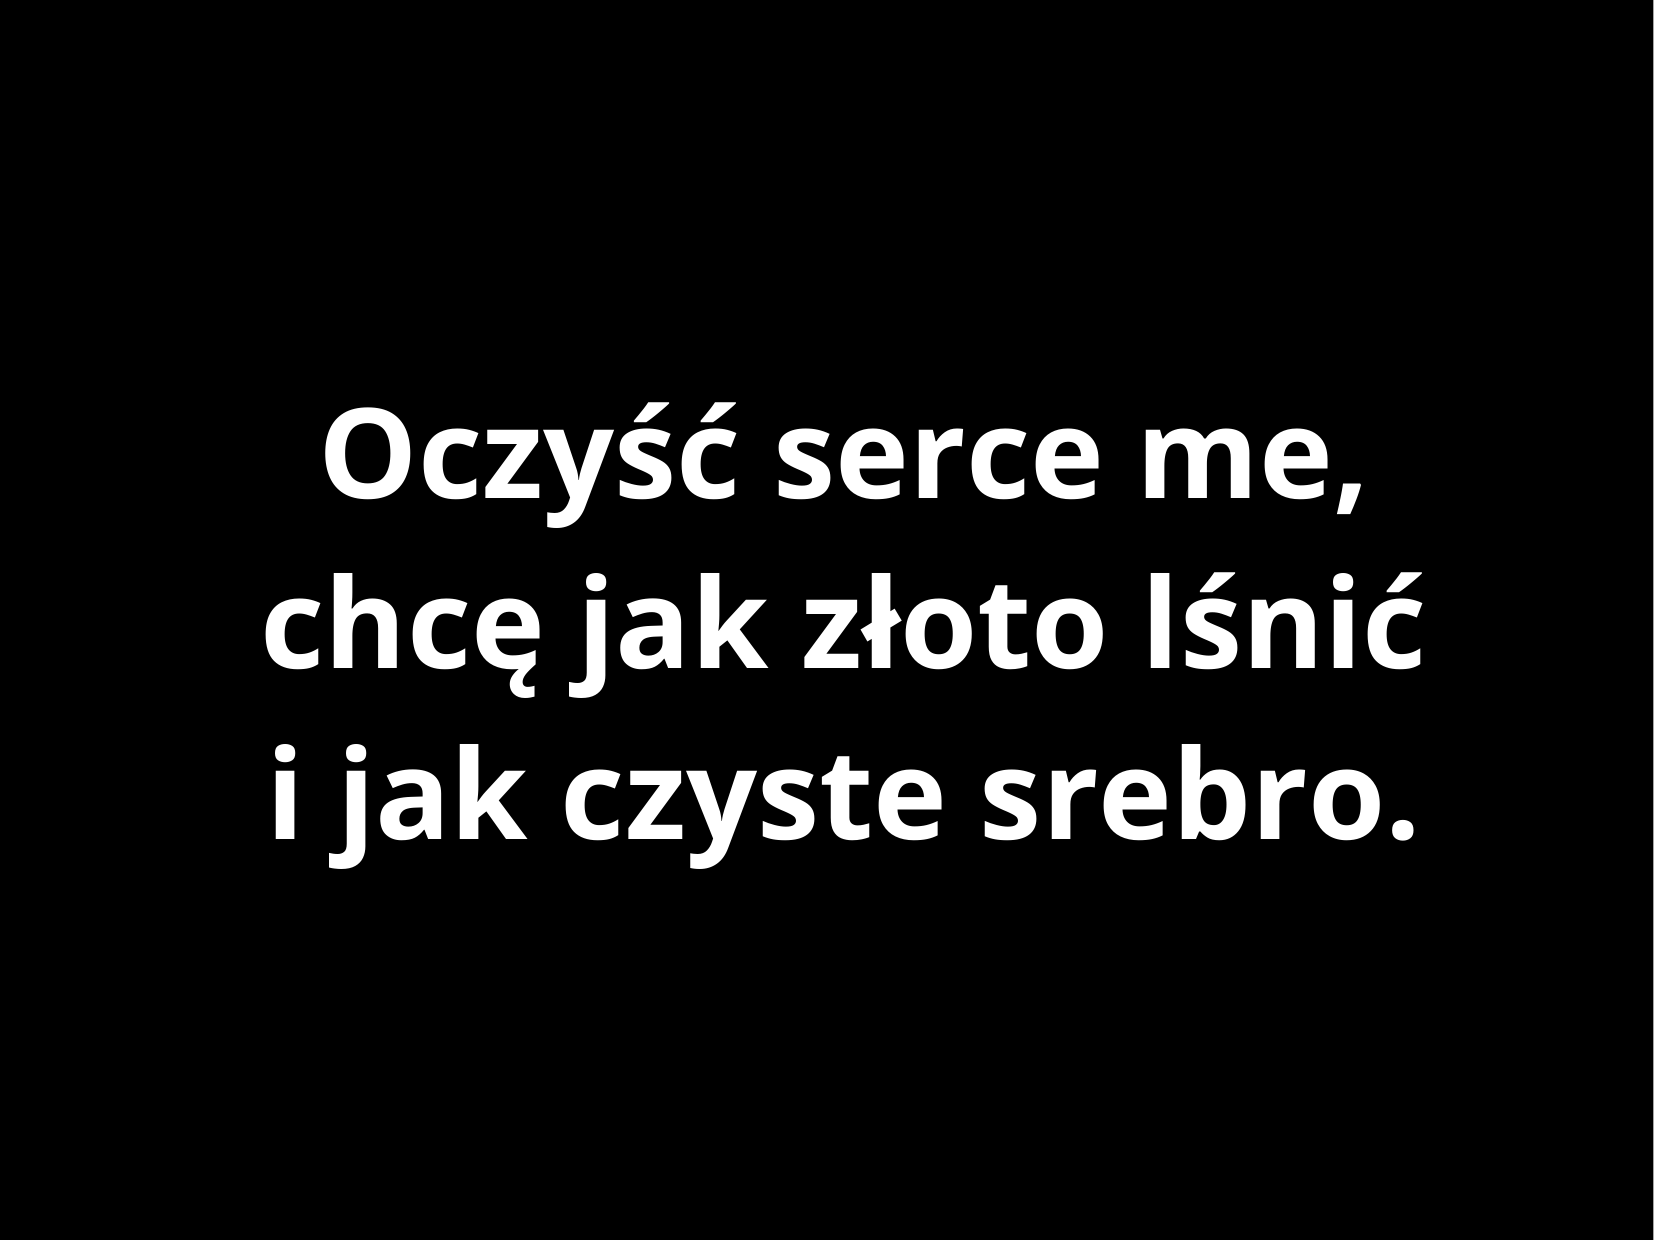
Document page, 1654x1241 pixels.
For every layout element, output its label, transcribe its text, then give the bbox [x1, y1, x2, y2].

subtitle Oczyść serce me, chcę jak złoto lśnić i jak czyste srebro. [0, 0, 1654, 1241]
